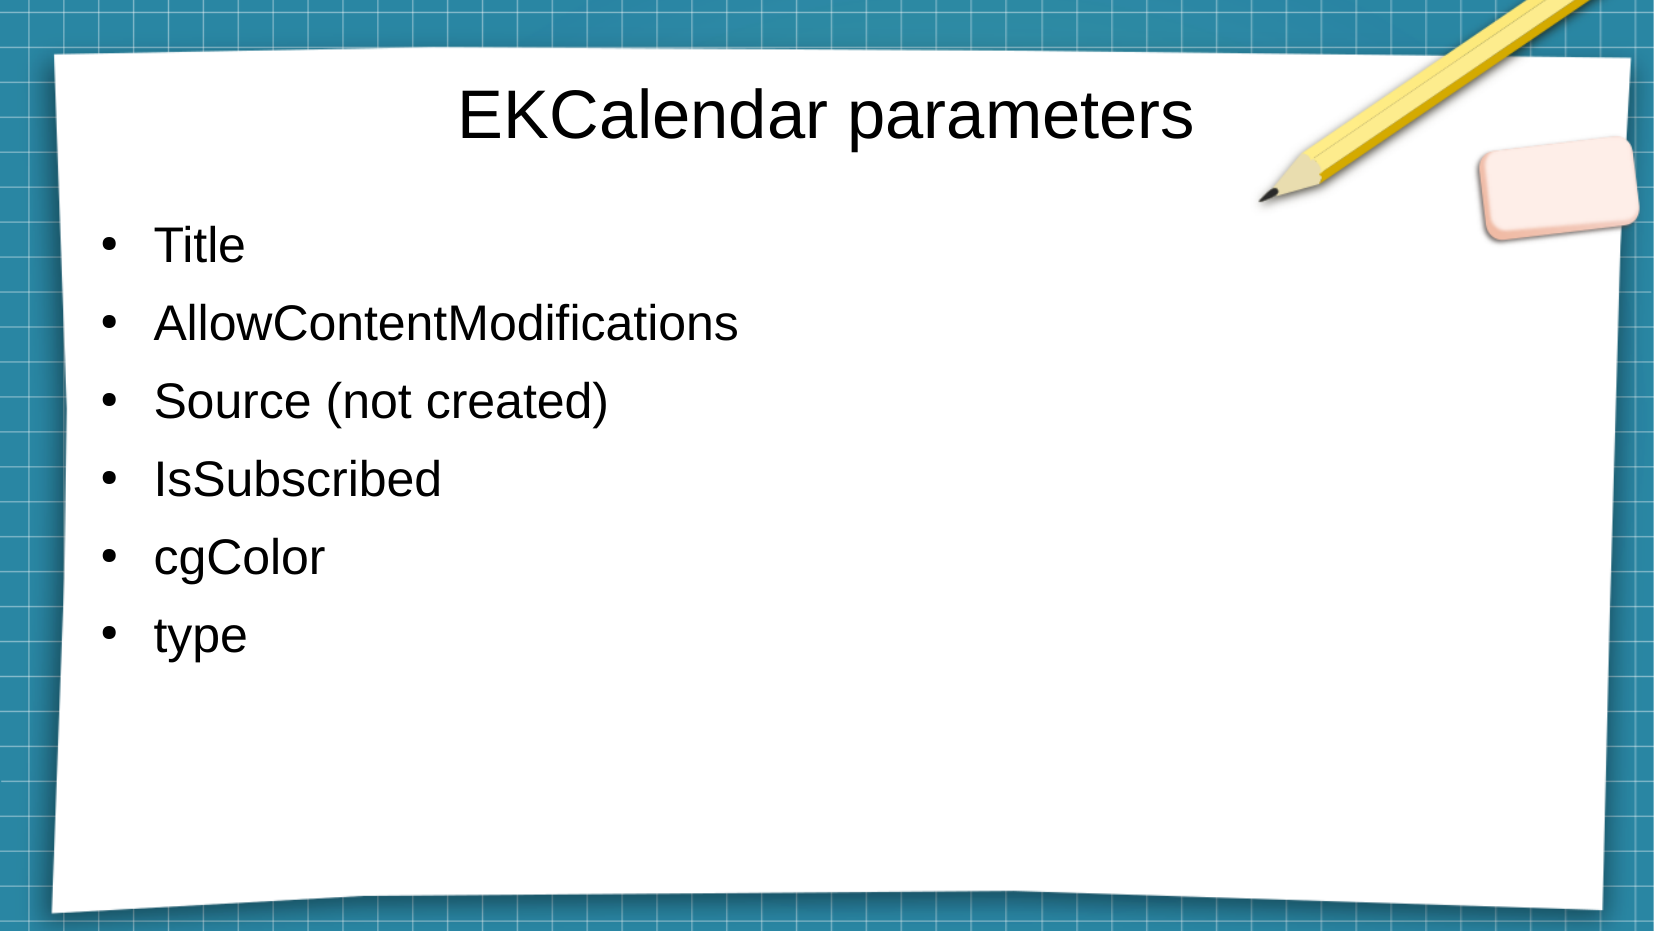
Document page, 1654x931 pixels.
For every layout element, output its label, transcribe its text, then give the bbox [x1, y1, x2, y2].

list Title AllowContentModifications Source (not created) IsSubscribed cgColor type [82, 217, 1571, 758]
title EKCalendar parameters [82, 37, 1571, 193]
picture [0, 0, 1654, 931]
